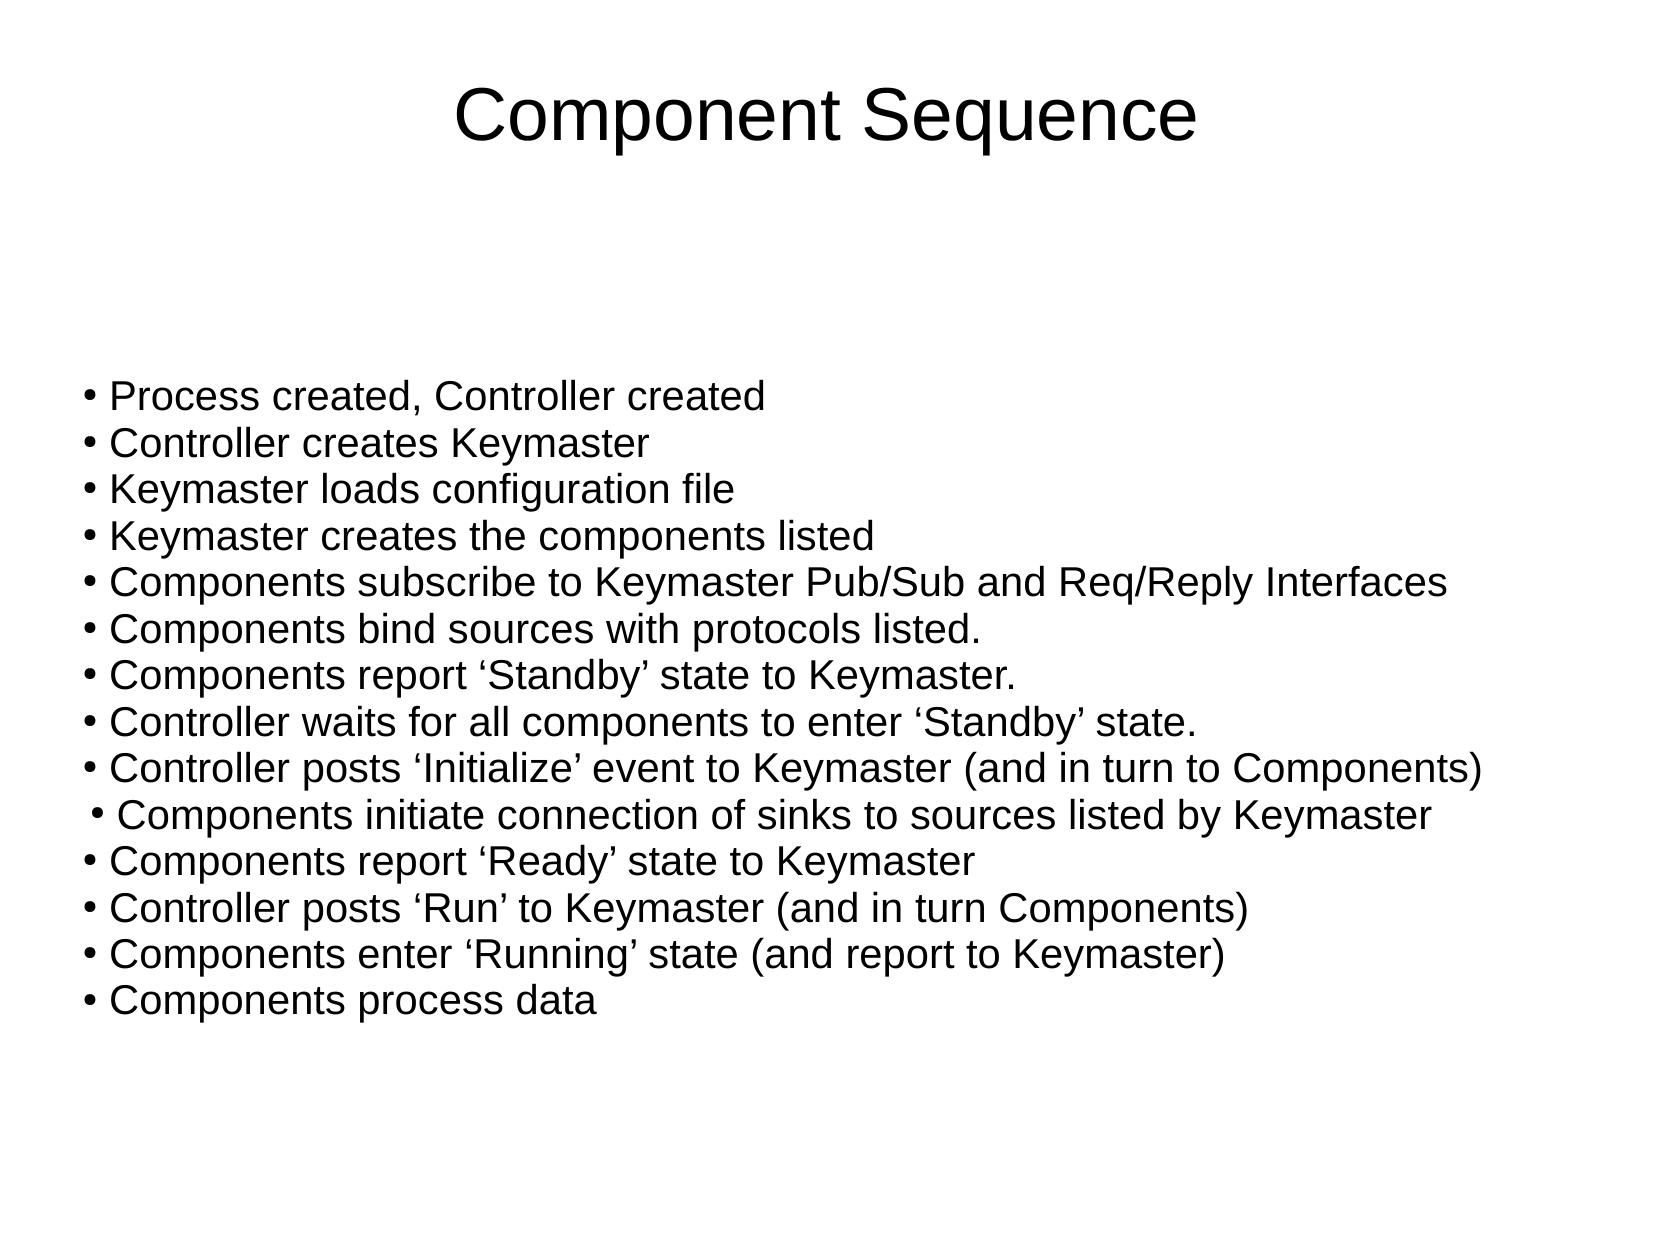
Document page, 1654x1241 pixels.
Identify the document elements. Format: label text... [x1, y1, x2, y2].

subtitle Process created, Controller created Controller creates Keymaster Keymaster loads configuration file Keymaster creates the components listed Components subscribe to Keymaster Pub/Sub and Req/Reply Interfaces Components bind sources with protocols listed. Components report ‘Standby’ state to Keymaster. Controller waits for all components to enter ‘Standby’ state. Controller posts ‘Initialize’ event to Keymaster (and in turn to Components) Components initiate connection of sinks to sources listed by Keymaster Components report ‘Ready’ state to Keymaster Controller posts ‘Run’ to Keymaster (and in turn Components) Components enter ‘Running’ state (and report to Keymaster) Components process data [82, 211, 1571, 1186]
title Component Sequence [82, 49, 1571, 181]
